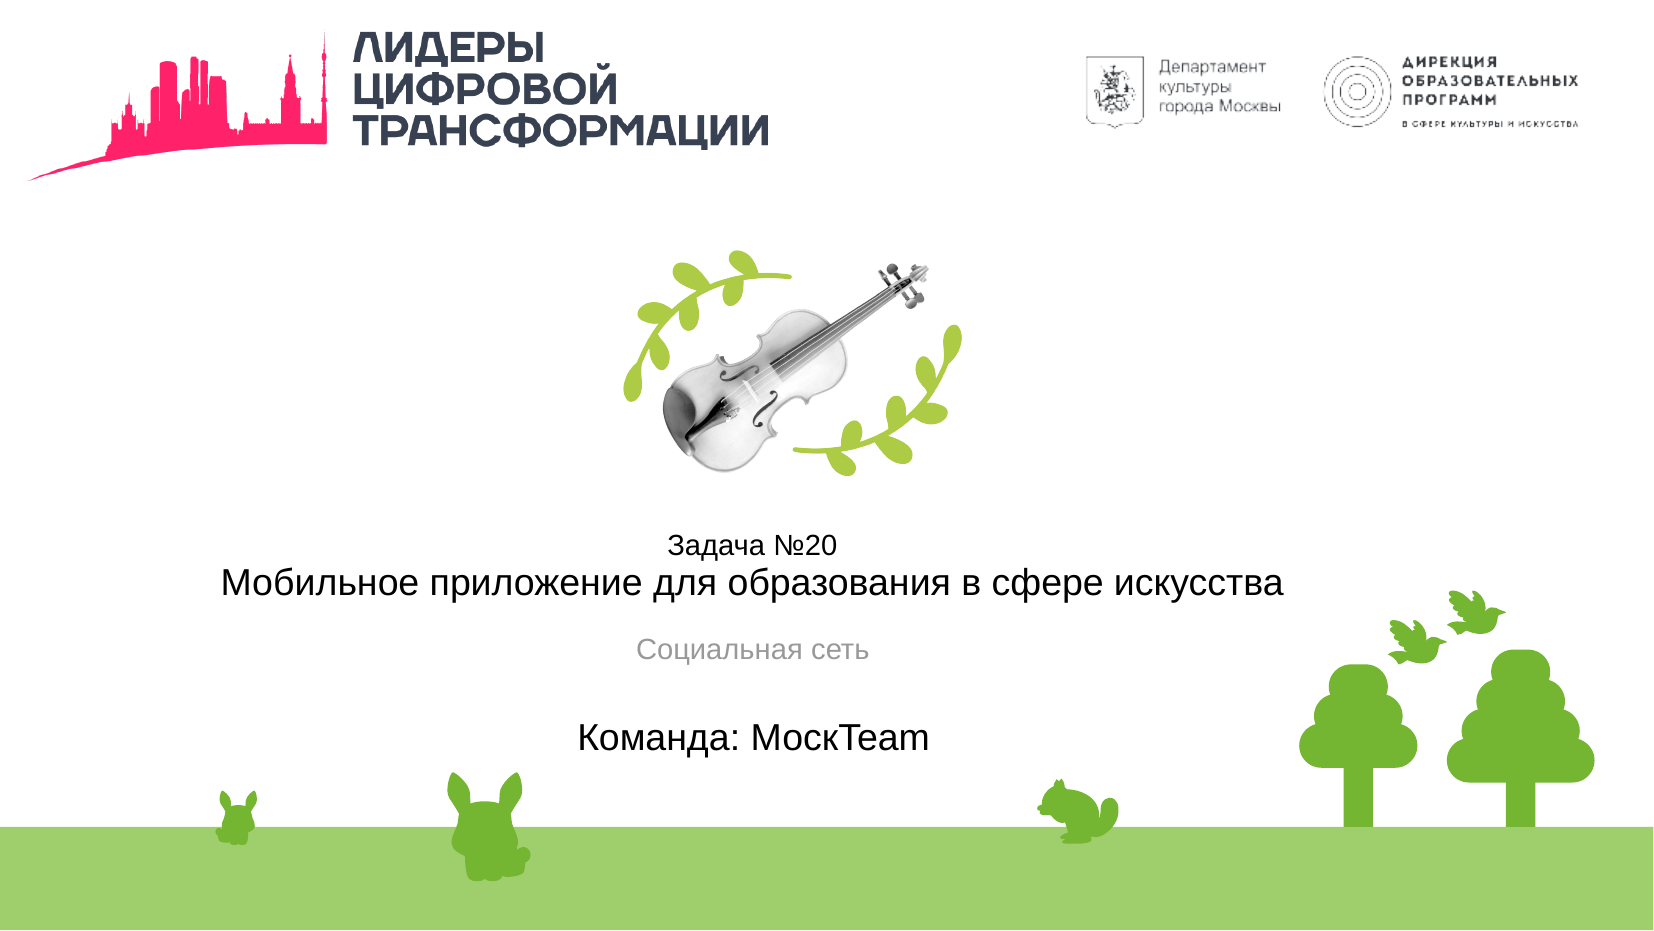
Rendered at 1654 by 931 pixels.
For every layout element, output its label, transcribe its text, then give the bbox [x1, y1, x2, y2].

title Социальная сеть [472, 620, 1034, 680]
text_box Команда: МоскTeam [562, 708, 945, 766]
text_box Задача №20 Мобильное приложение для образования в сфере искусства [205, 521, 1300, 611]
picture [26, 29, 975, 521]
picture [1005, 36, 1625, 148]
